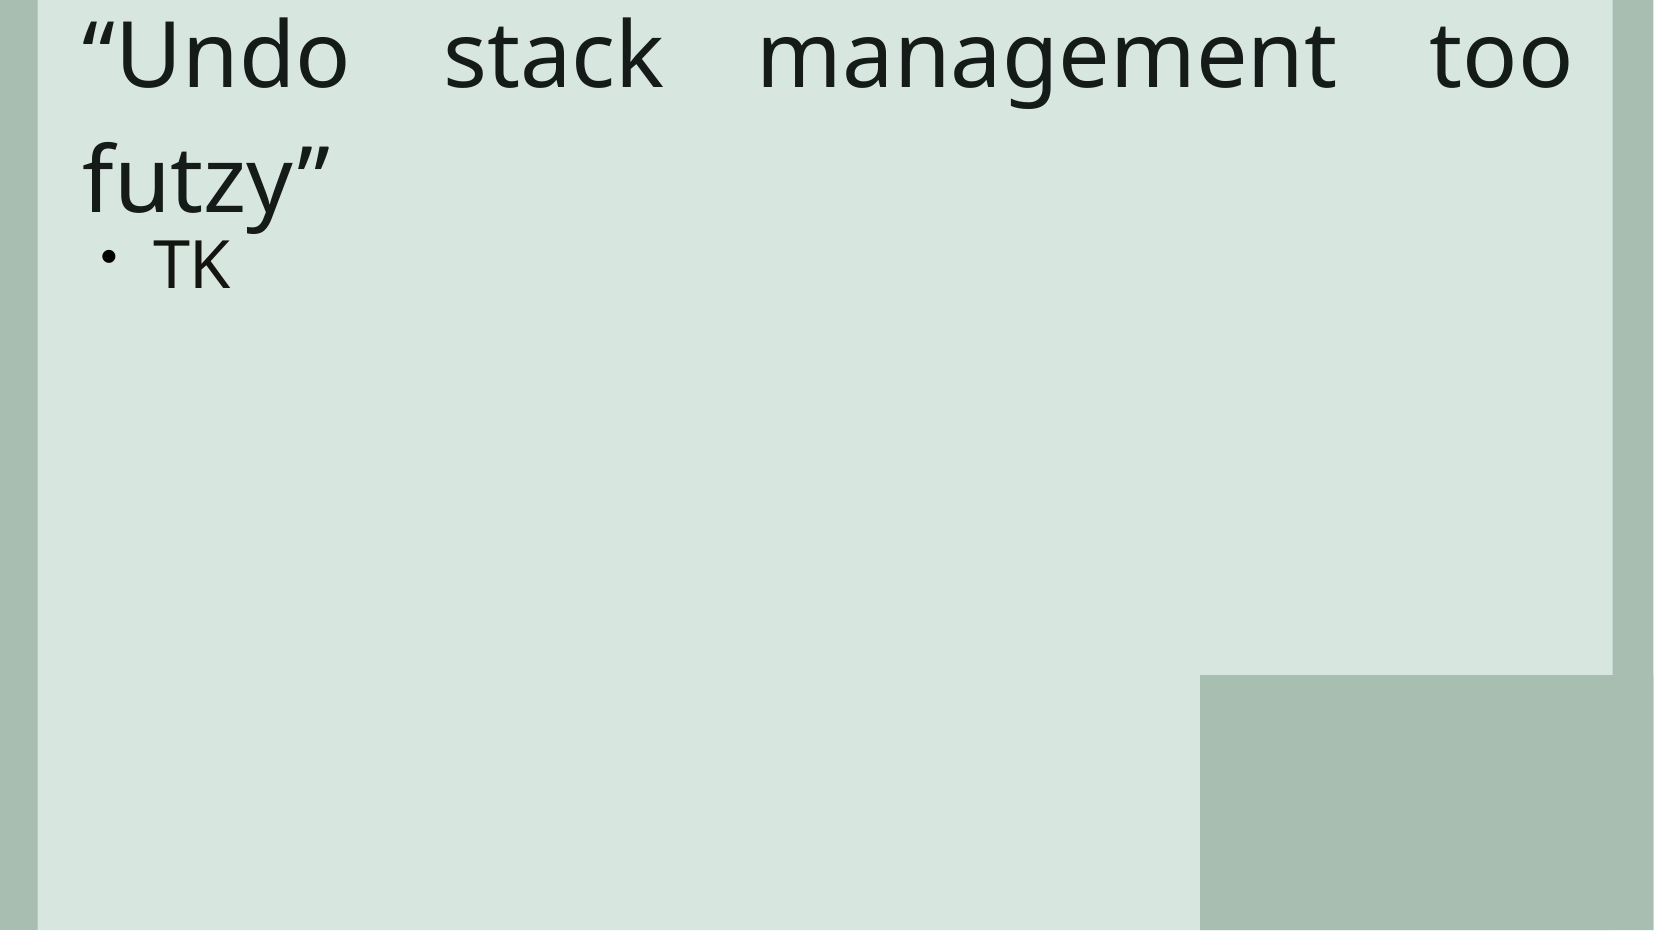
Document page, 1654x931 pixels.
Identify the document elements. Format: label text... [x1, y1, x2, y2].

title “Undo stack management too futzy” [82, 37, 1576, 193]
list TK [82, 217, 1351, 758]
